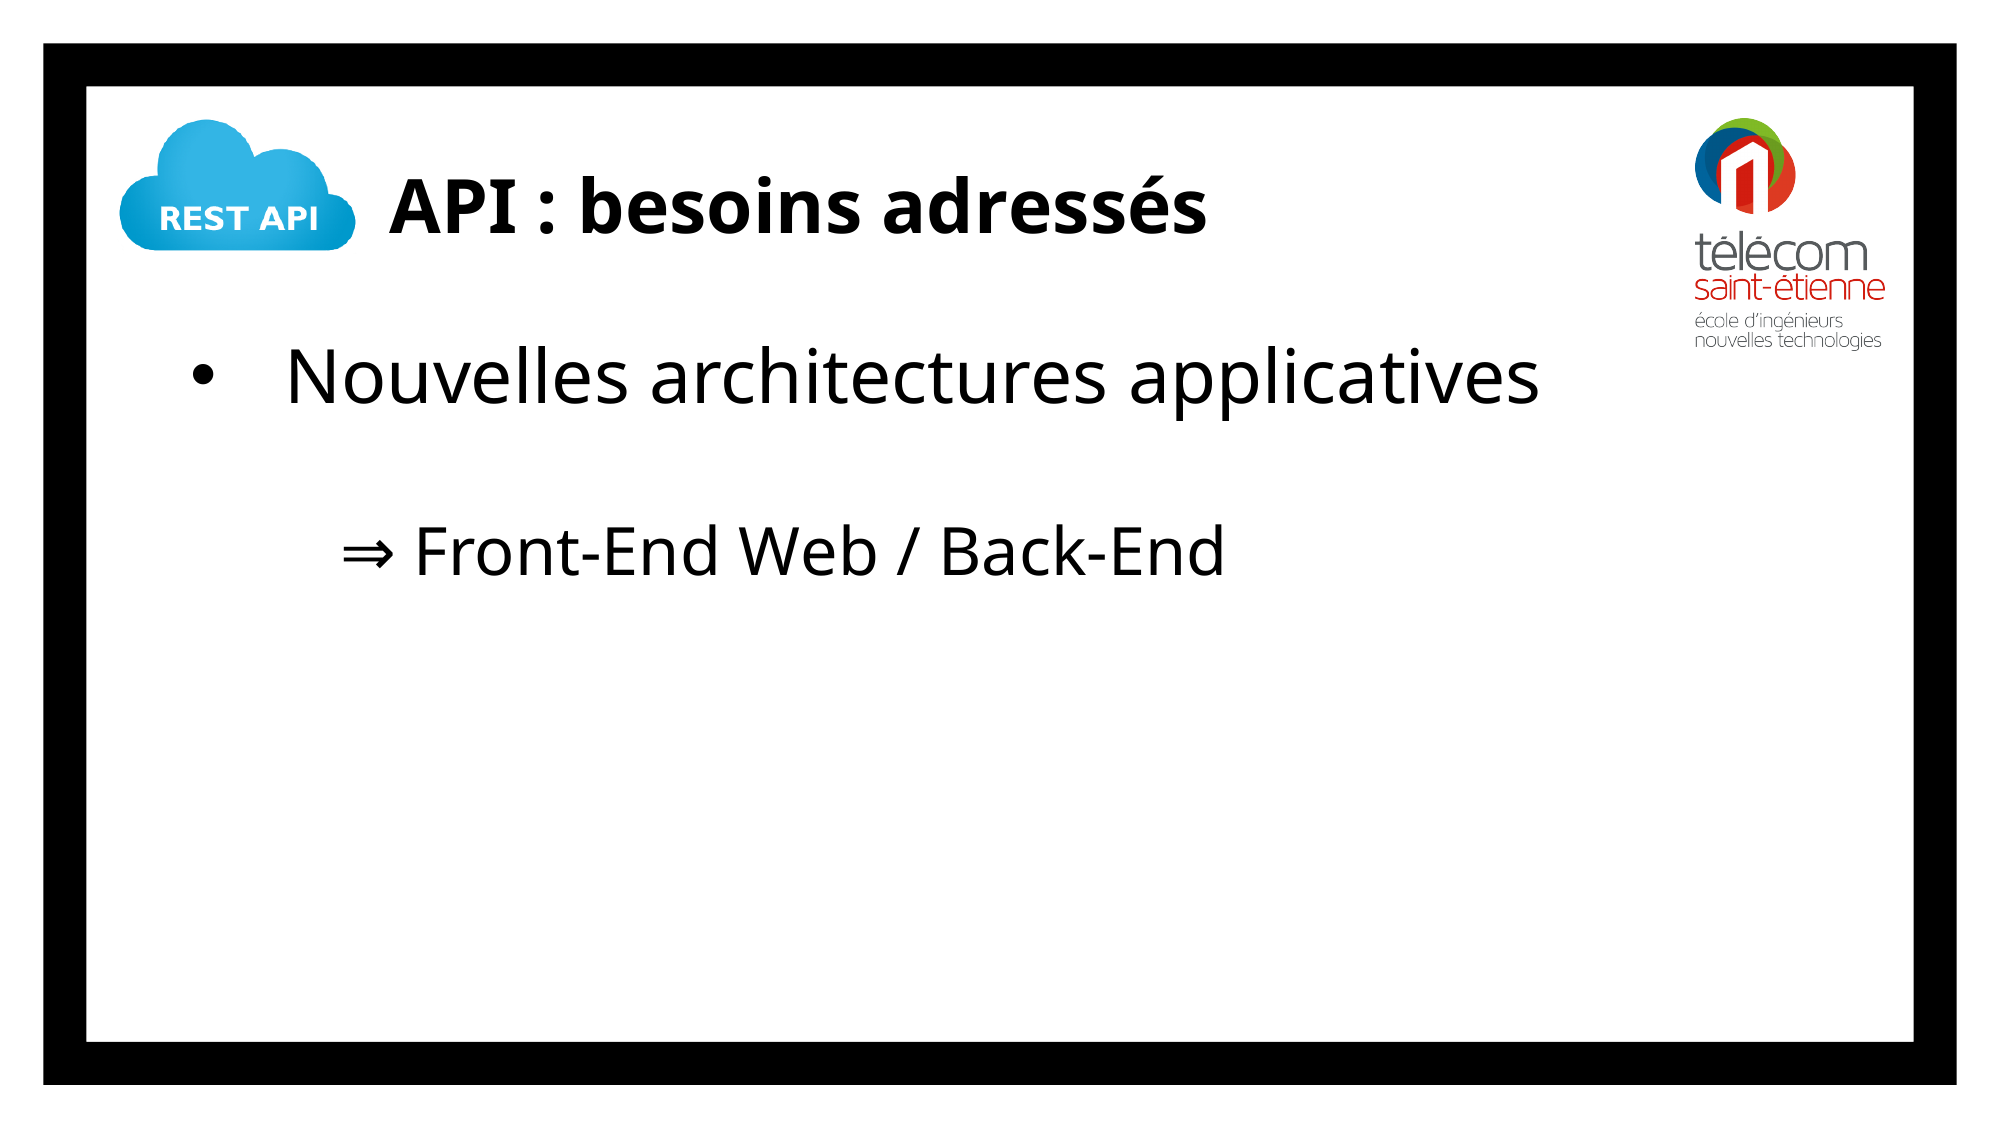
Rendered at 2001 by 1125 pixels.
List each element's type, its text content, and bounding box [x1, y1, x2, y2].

picture [117, 118, 357, 254]
title API : besoins adressés [369, 138, 1695, 304]
text_box Nouvelles architectures applicatives ⇒ Front-End Web / Back-End [175, 320, 1881, 771]
picture [1695, 118, 1885, 351]
